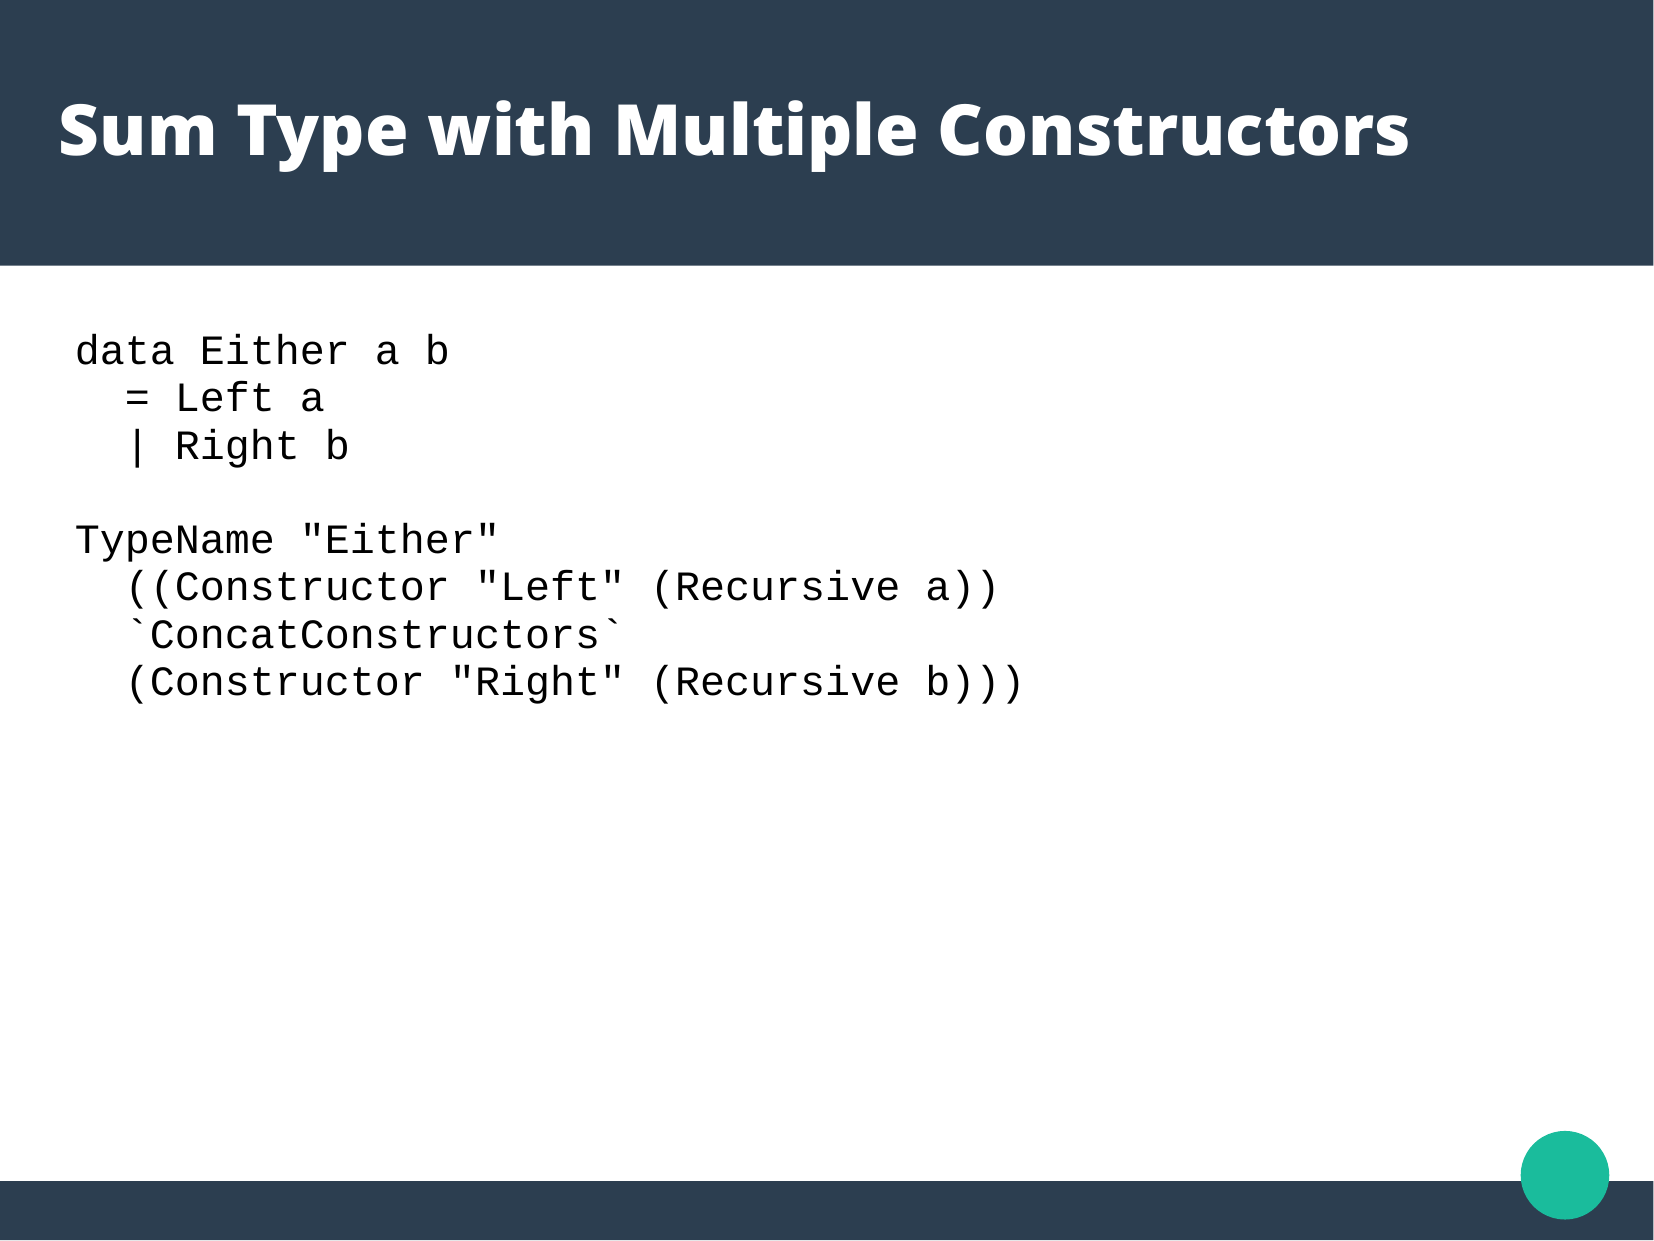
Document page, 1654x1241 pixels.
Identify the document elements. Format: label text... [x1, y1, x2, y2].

title Sum Type with Multiple Constructors [59, 49, 1595, 207]
text_box data Either a b = Left a | Right b TypeName "Either" ((Constructor "Left" (Recursive a)) `ConcatConstructors` (Constructor "Right" (Recursive b))) [60, 322, 1606, 763]
